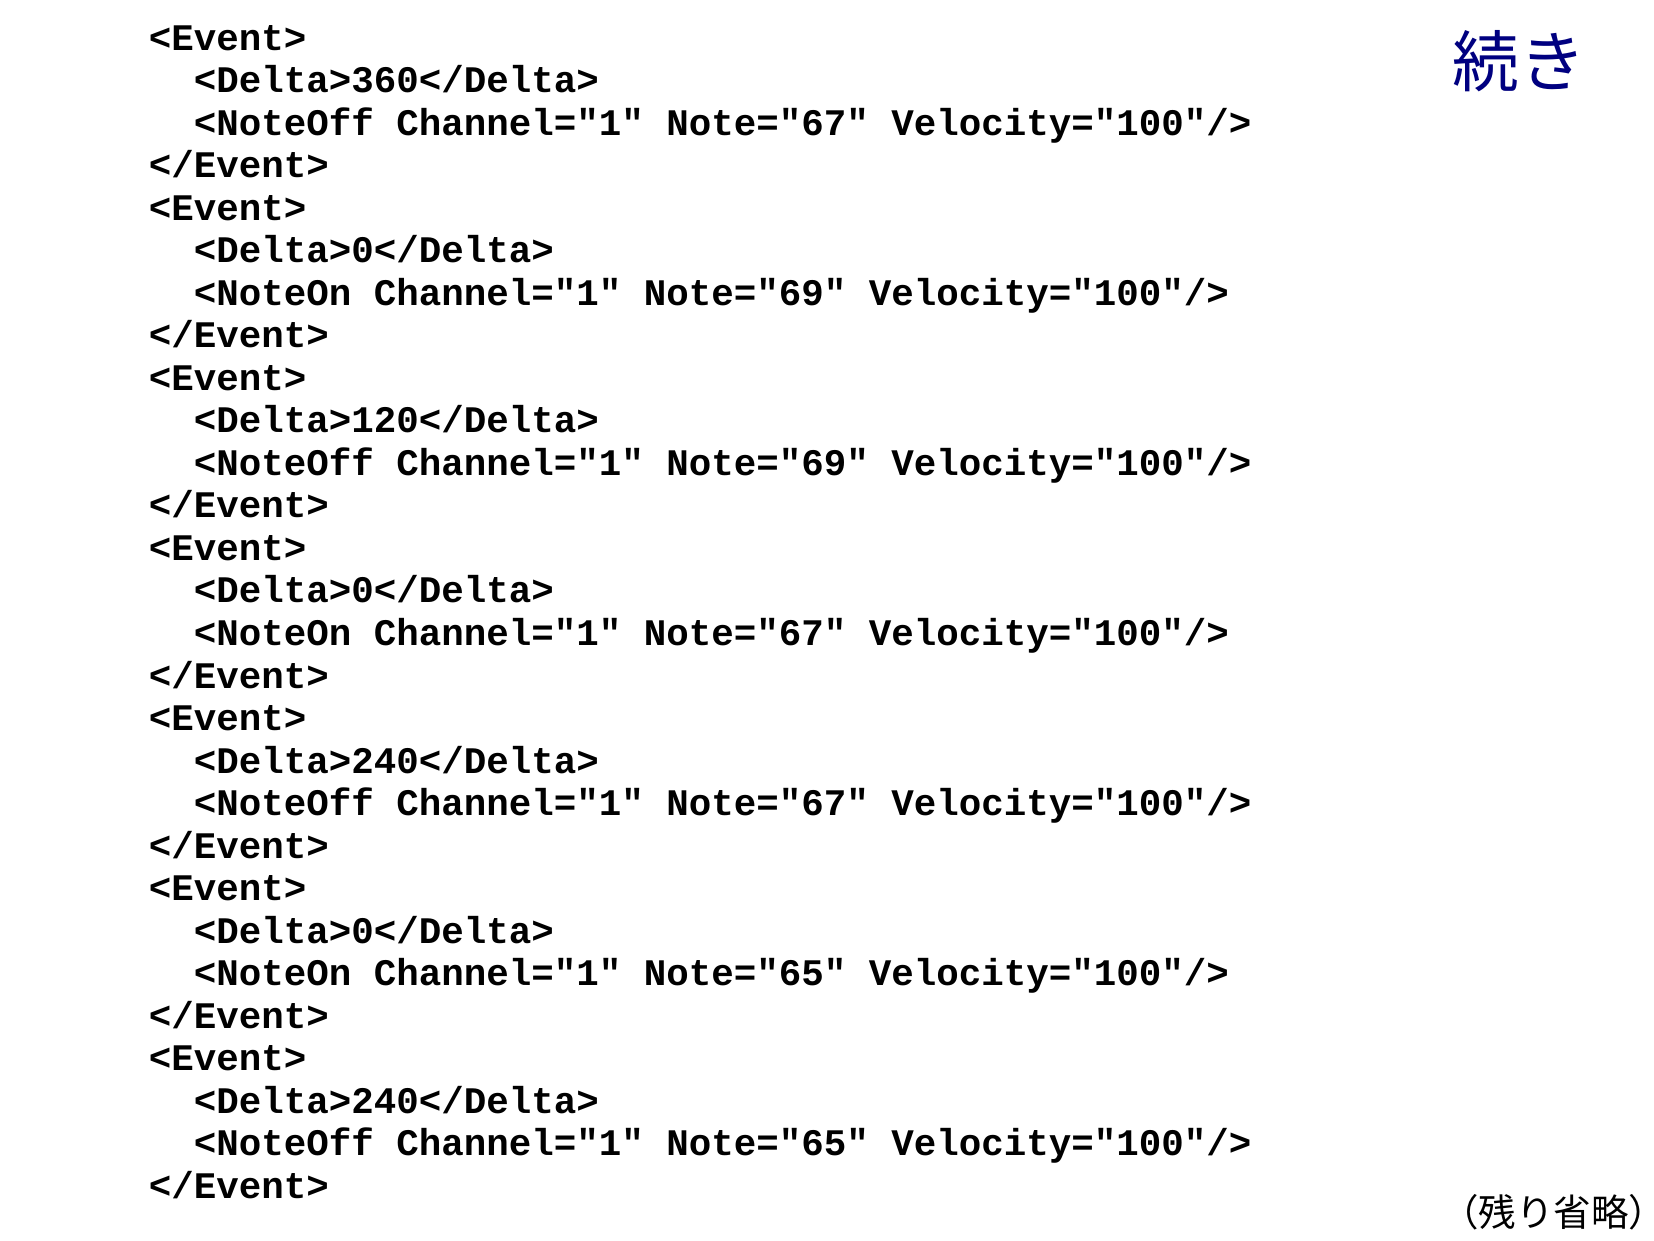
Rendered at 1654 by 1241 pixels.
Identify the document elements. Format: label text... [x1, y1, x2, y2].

title 続き [1432, 11, 1607, 103]
text_box （残り省略） [1426, 1175, 1639, 1231]
text_box <Event> <Delta>360</Delta> <NoteOff Channel="1" Note="67" Velocity="100"/> </Event> <Event> <Delta>0</Delta> <NoteOn Channel="1" Note="69" Velocity="100"/> </Event> <Event> <Delta>120</Delta> <NoteOff Channel="1" Note="69" Velocity="100"/> </Event> <Event> <Delta>0</Delta> <NoteOn Channel="1" Note="67" Velocity="100"/> </Event> <Event> <Delta>240</Delta> <NoteOff Channel="1" Note="67" Velocity="100"/> </Event> <Event> <Delta>0</Delta> <NoteOn Channel="1" Note="65" Velocity="100"/> </Event> <Event> <Delta>240</Delta> <NoteOff Channel="1" Note="65" Velocity="100"/> </Event> [44, 11, 1544, 1226]
